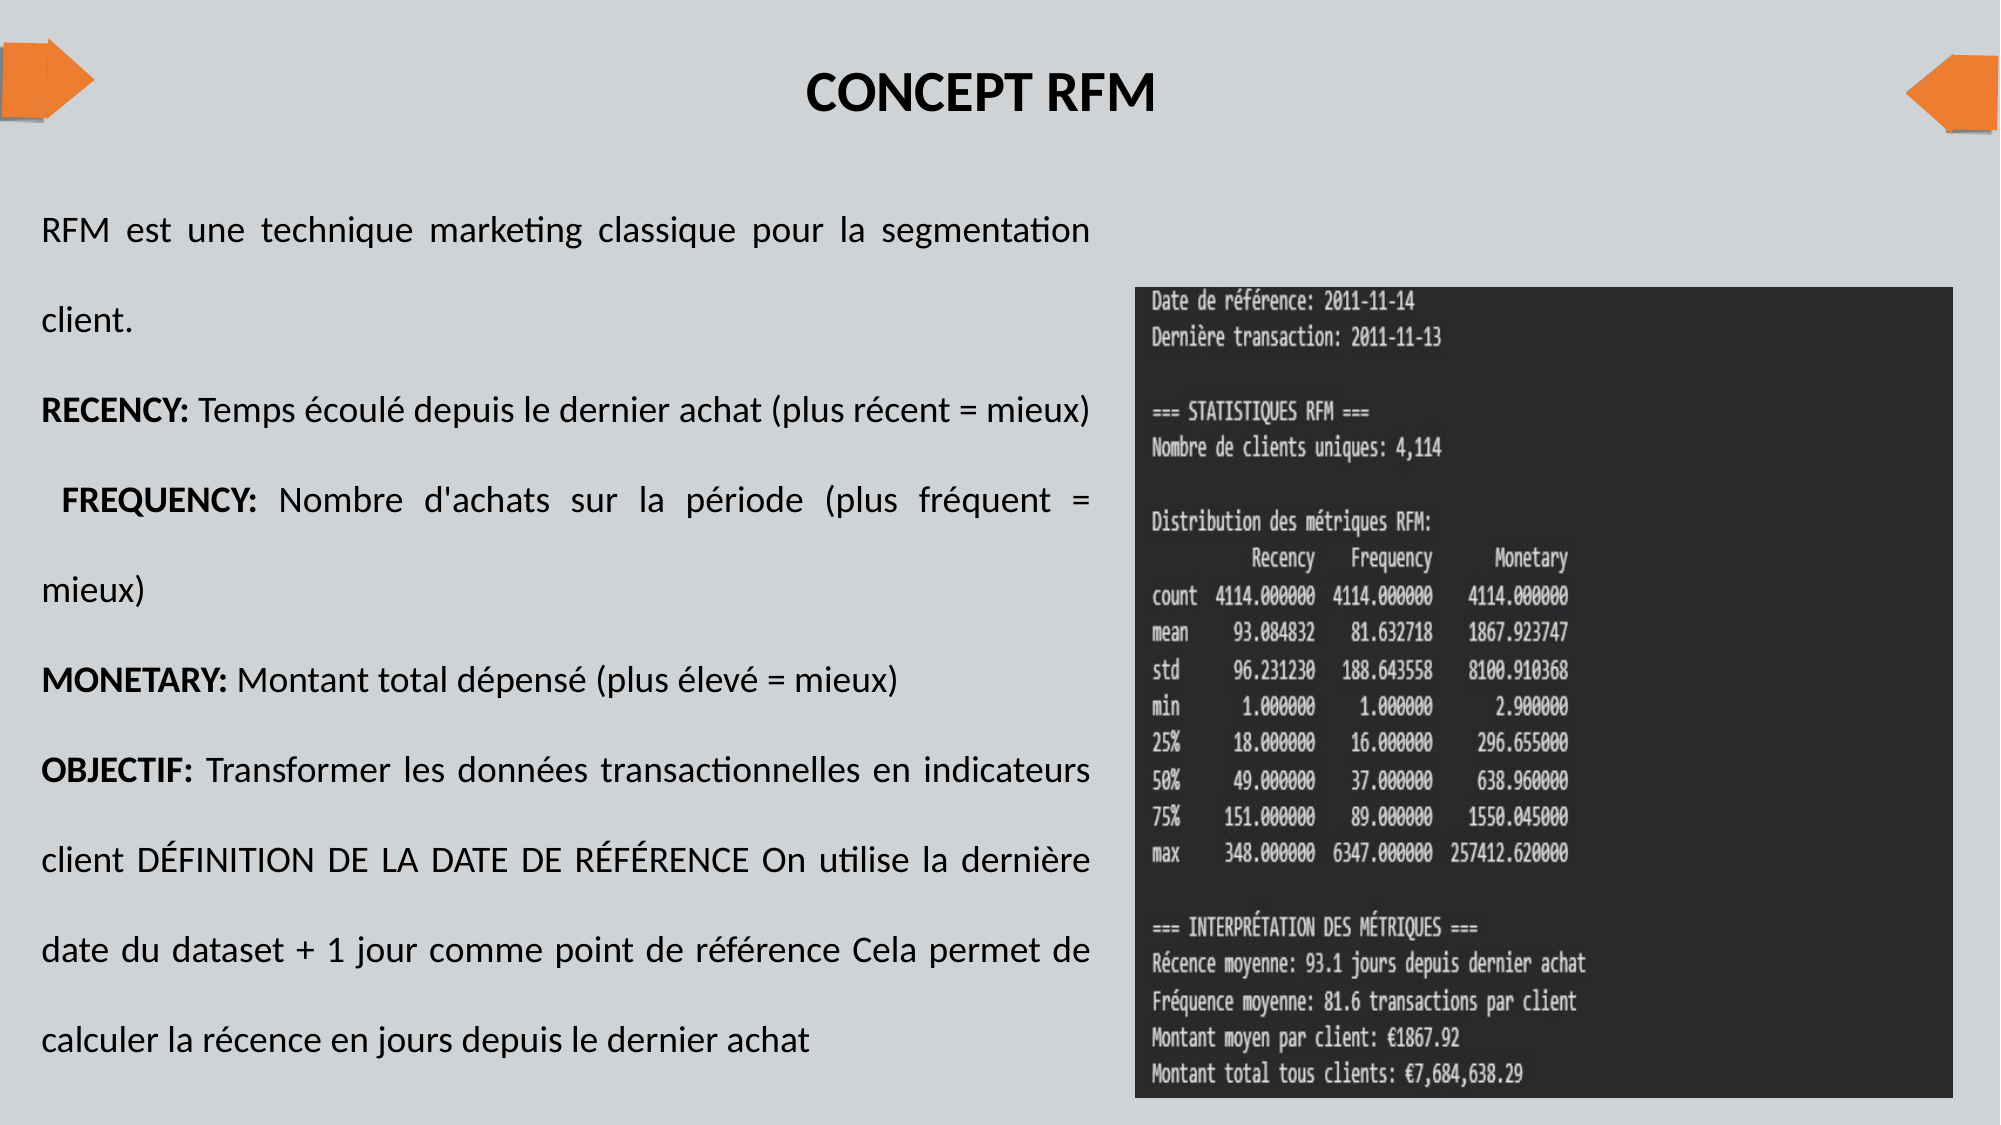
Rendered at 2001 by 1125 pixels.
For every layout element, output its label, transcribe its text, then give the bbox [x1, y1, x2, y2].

text_box RFM est une technique marketing classique pour la segmentation client. RECENCY: Temps écoulé depuis le dernier achat (plus récent = mieux) FREQUENCY: Nombre d'achats sur la période (plus fréquent = mieux) MONETARY: Montant total dépensé (plus élevé = mieux) OBJECTIF: Transformer les données transactionnelles en indicateurs client DÉFINITION DE LA DATE DE RÉFÉRENCE On utilise la dernière date du dataset + 1 jour comme point de référence Cela permet de calculer la récence en jours depuis le dernier achat [26, 152, 1110, 1064]
text_box [1907, 55, 1998, 133]
picture [1135, 287, 1953, 1098]
text_box [2, 40, 94, 117]
text_box CONCEPT RFM [791, 45, 1209, 132]
